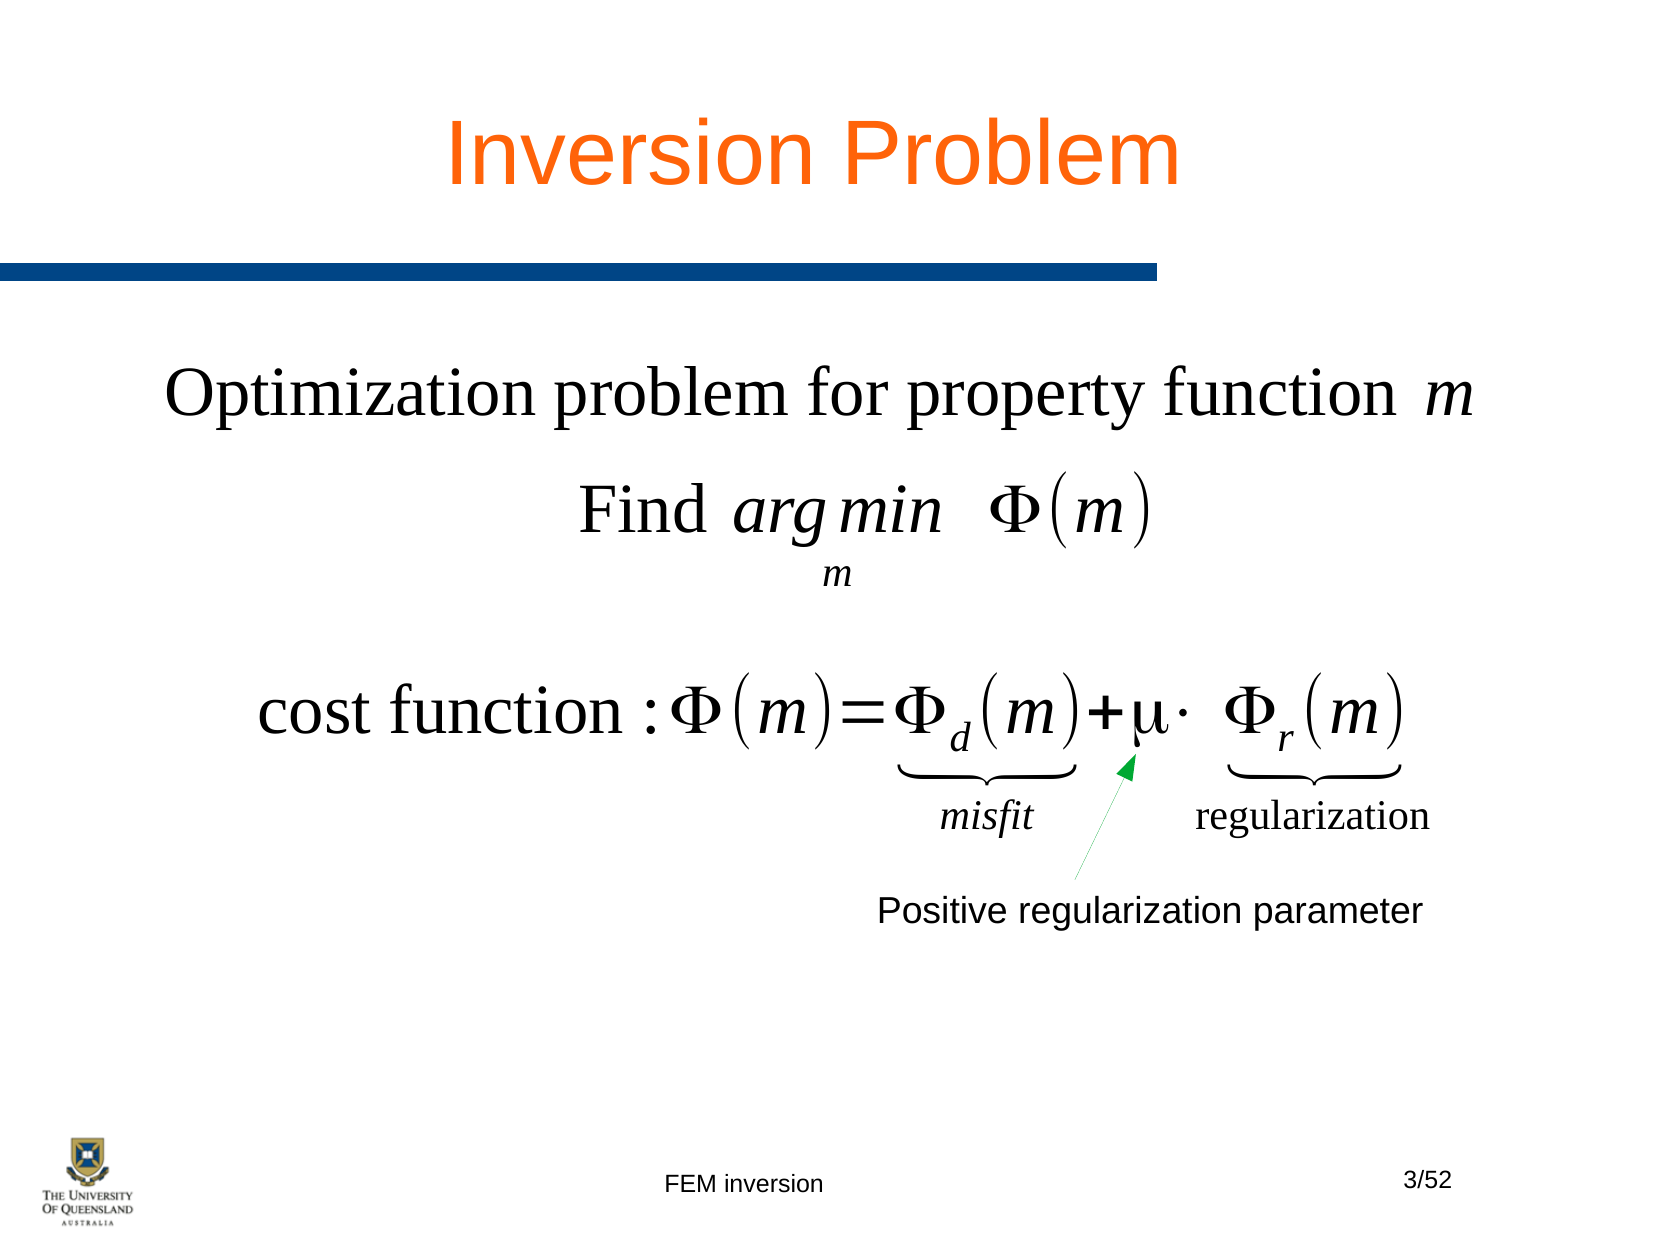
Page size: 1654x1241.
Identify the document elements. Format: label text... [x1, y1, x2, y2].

chart [251, 669, 1439, 880]
title Inversion Problem [82, 49, 1571, 257]
picture [35, 1133, 142, 1235]
chart [158, 353, 1481, 432]
text_box Positive regularization parameter [862, 882, 1439, 939]
chart [570, 468, 1160, 596]
